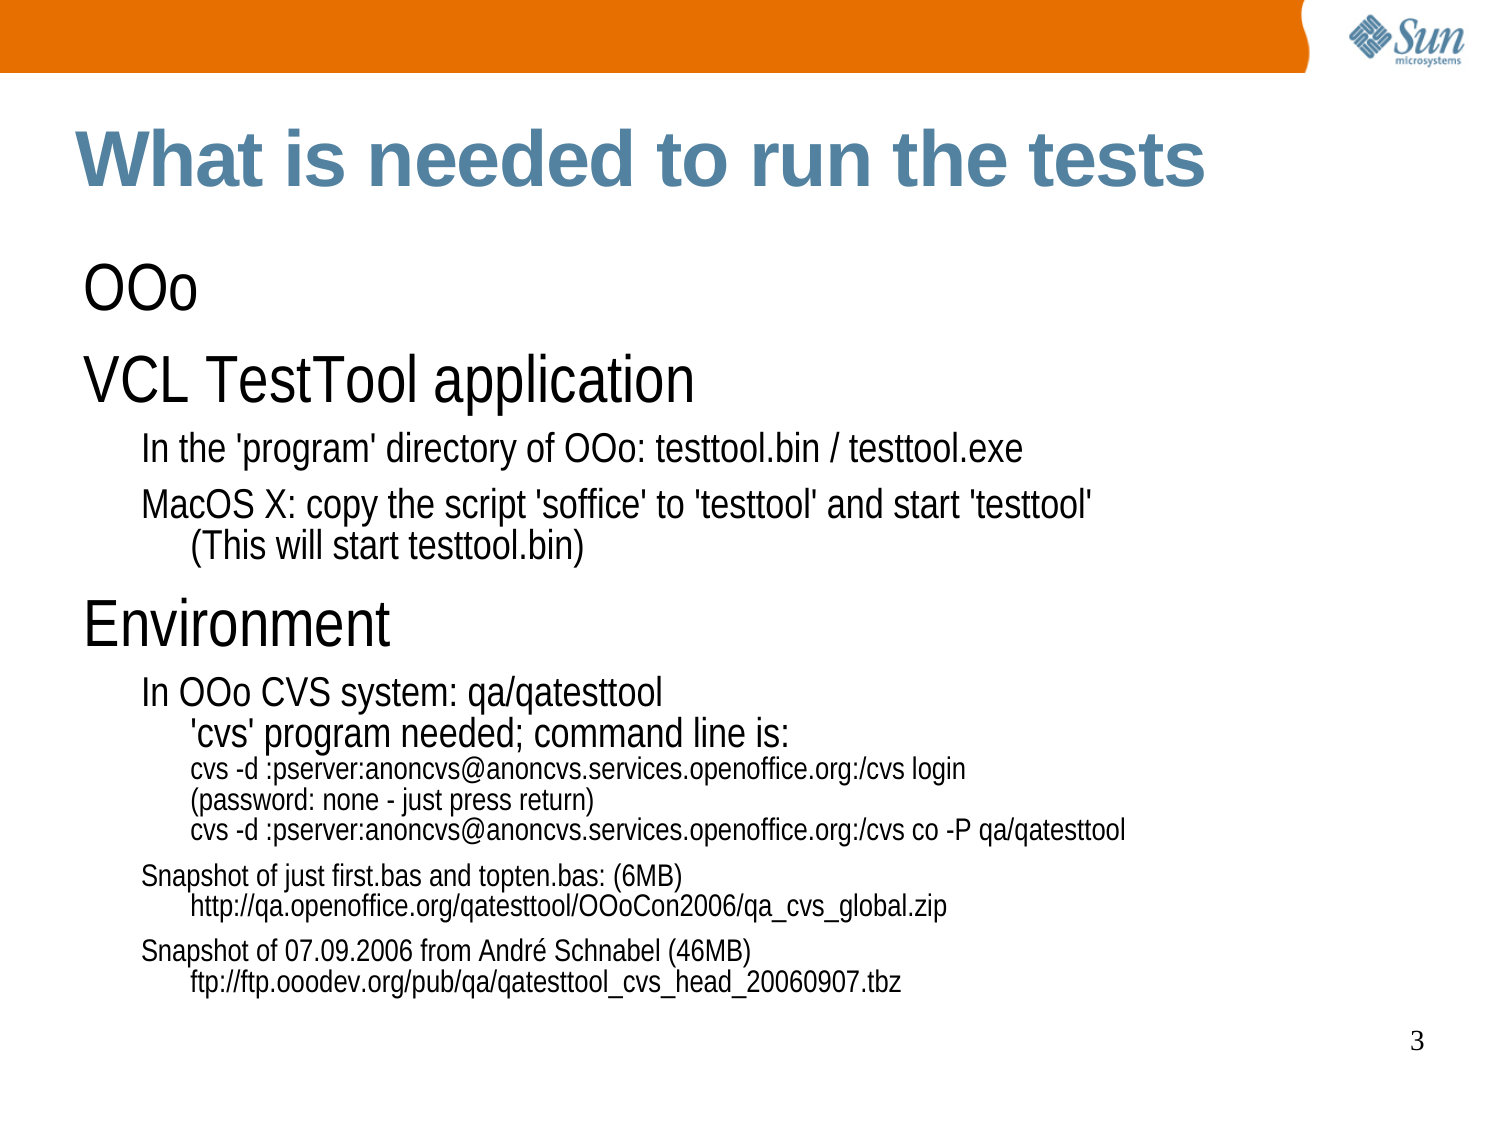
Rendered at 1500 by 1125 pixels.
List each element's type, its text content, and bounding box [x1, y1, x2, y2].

picture [0, 0, 1500, 73]
list OOo VCL TestTool application In the 'program' directory of OOo: testtool.bin / testtool.exe MacOS X: copy the script 'soffice' to 'testtool' and start 'testtool' (This will start testtool.bin) Environment In OOo CVS system: qa/qatesttool 'cvs' program needed; command line is: cvs -d :pserver:anoncvs@anoncvs.services.openoffice.org:/cvs login (password: none - just press return) cvs -d :pserver:anoncvs@anoncvs.services.openoffice.org:/cvs co -P qa/qatesttool Snapshot of just first.bas and topten.bas: (6MB) http://qa.openoffice.org/qatesttool/OOoCon2006/qa_cvs_global.zip Snapshot of 07.09.2006 from André Schnabel (46MB) ftp://ftp.ooodev.org/pub/qa/qatesttool_cvs_head_20060907.tbz [64, 258, 1401, 1062]
title What is needed to run the tests [75, 123, 1437, 227]
